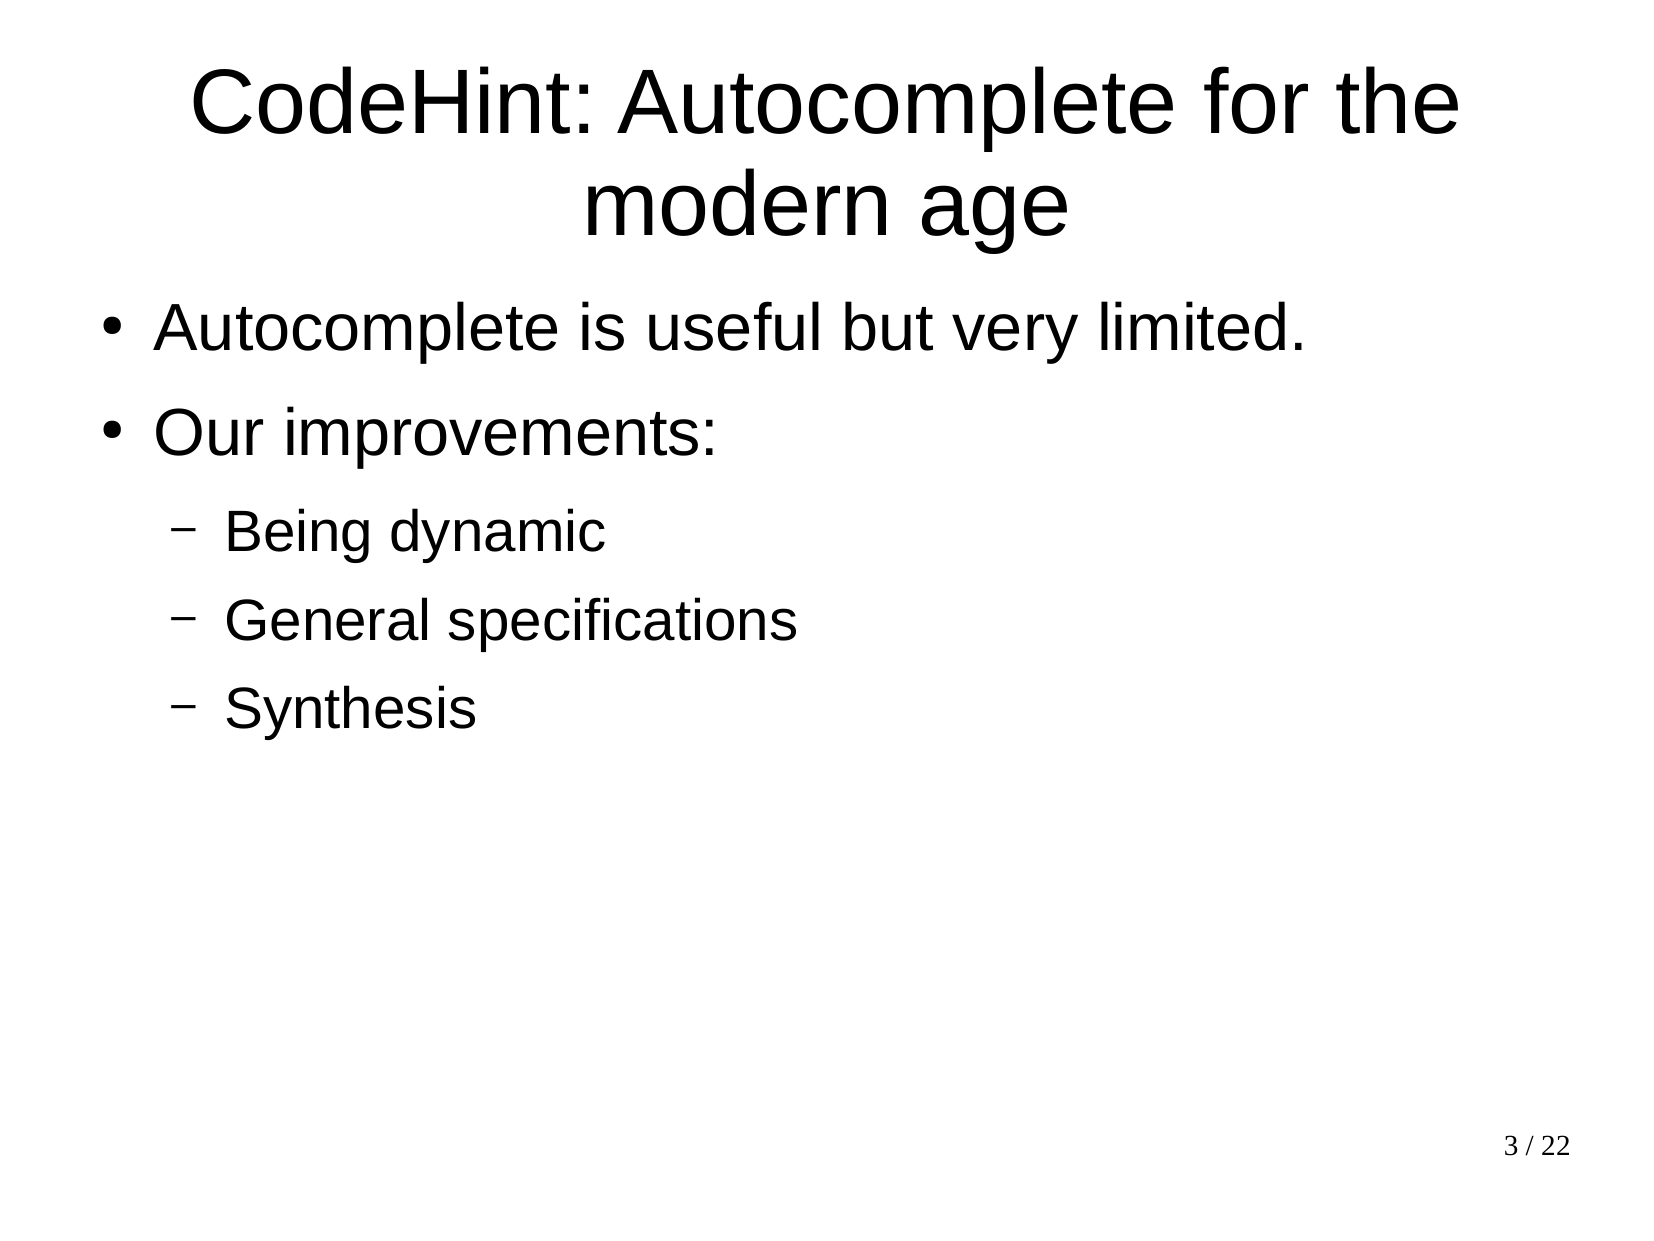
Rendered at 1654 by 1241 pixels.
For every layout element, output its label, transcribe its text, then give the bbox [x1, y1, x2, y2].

list Autocomplete is useful but very limited. Our improvements: Being dynamic General specifications Synthesis [82, 290, 1571, 1010]
title CodeHint: Autocomplete for the modern age [82, 49, 1571, 257]
